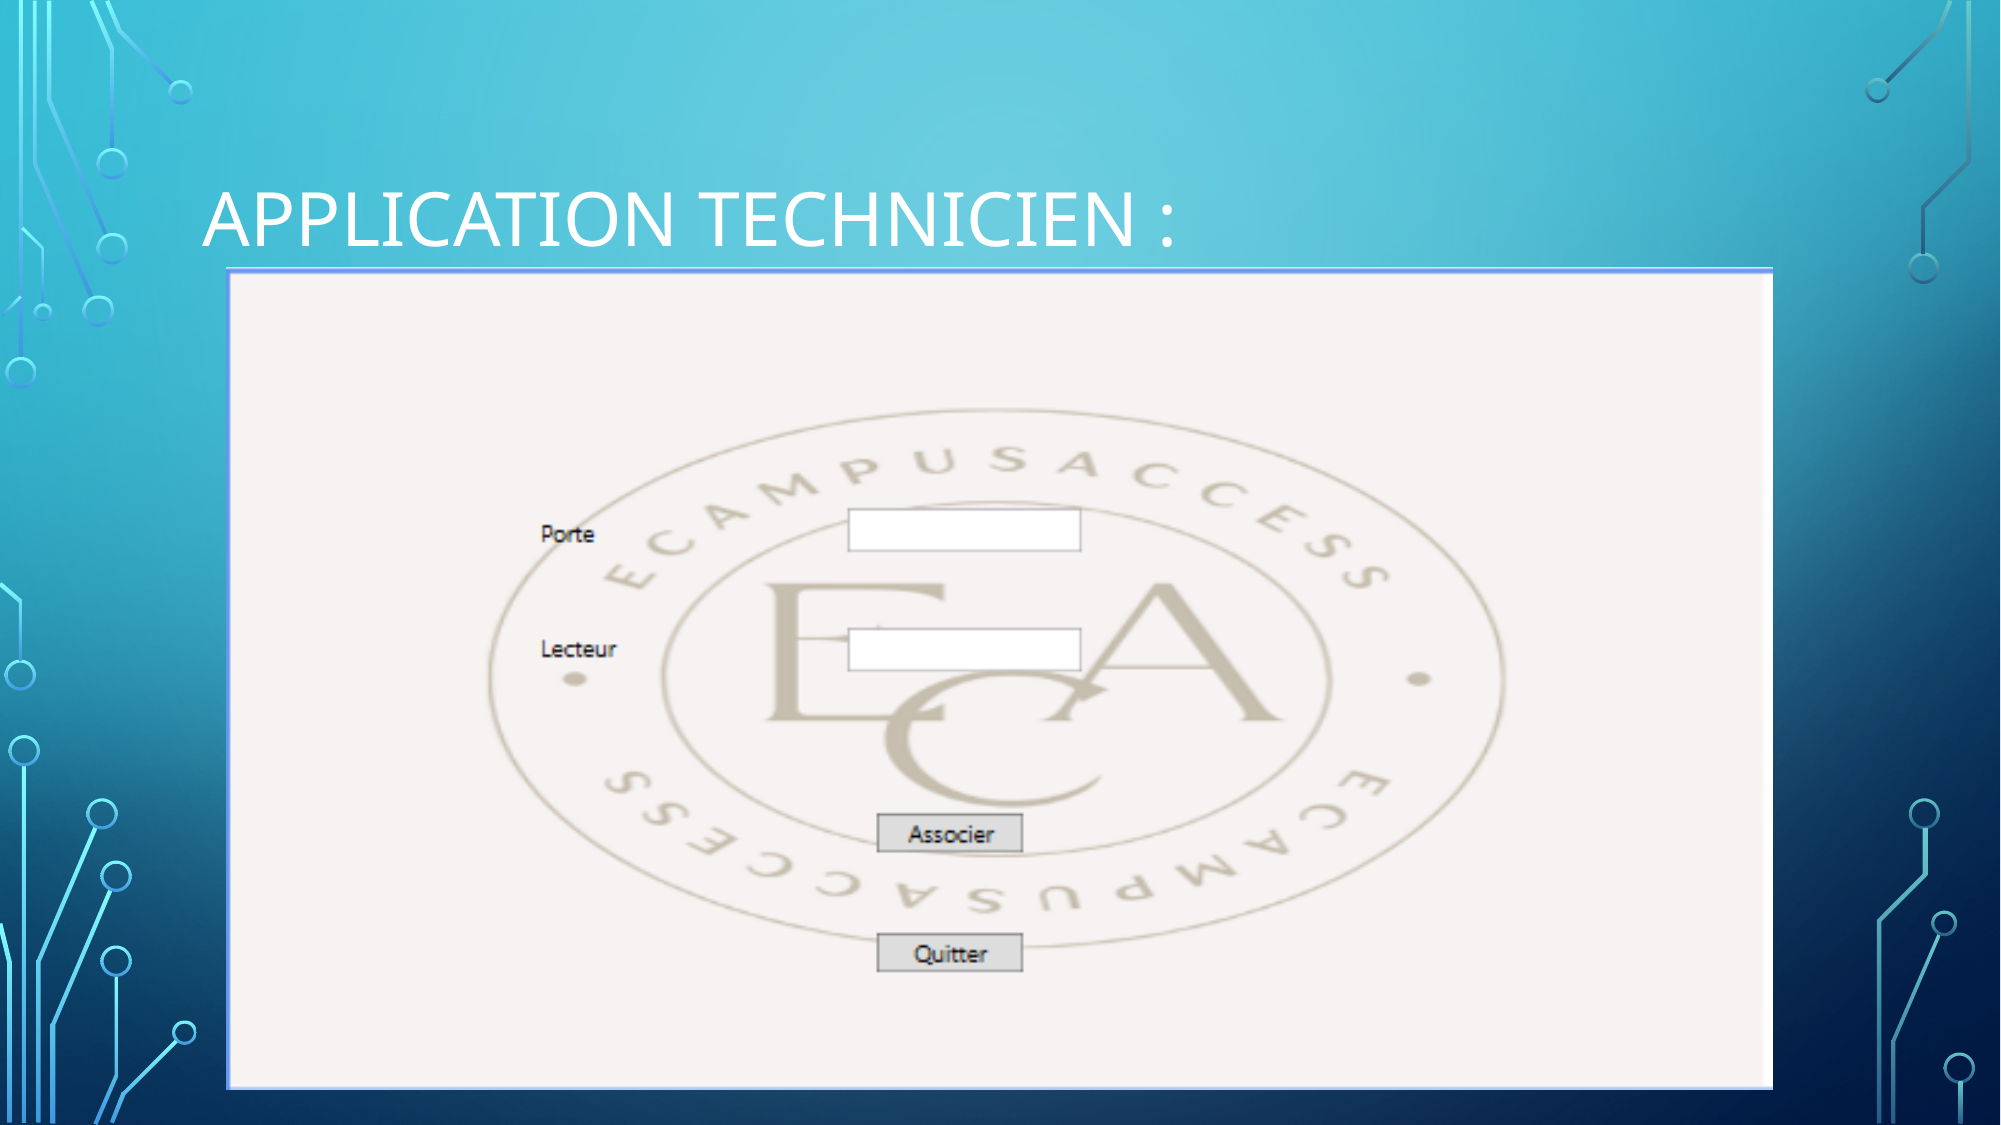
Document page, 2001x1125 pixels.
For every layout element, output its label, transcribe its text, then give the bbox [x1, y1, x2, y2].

picture [226, 267, 1773, 1090]
title Application technicien : [187, 101, 1813, 344]
